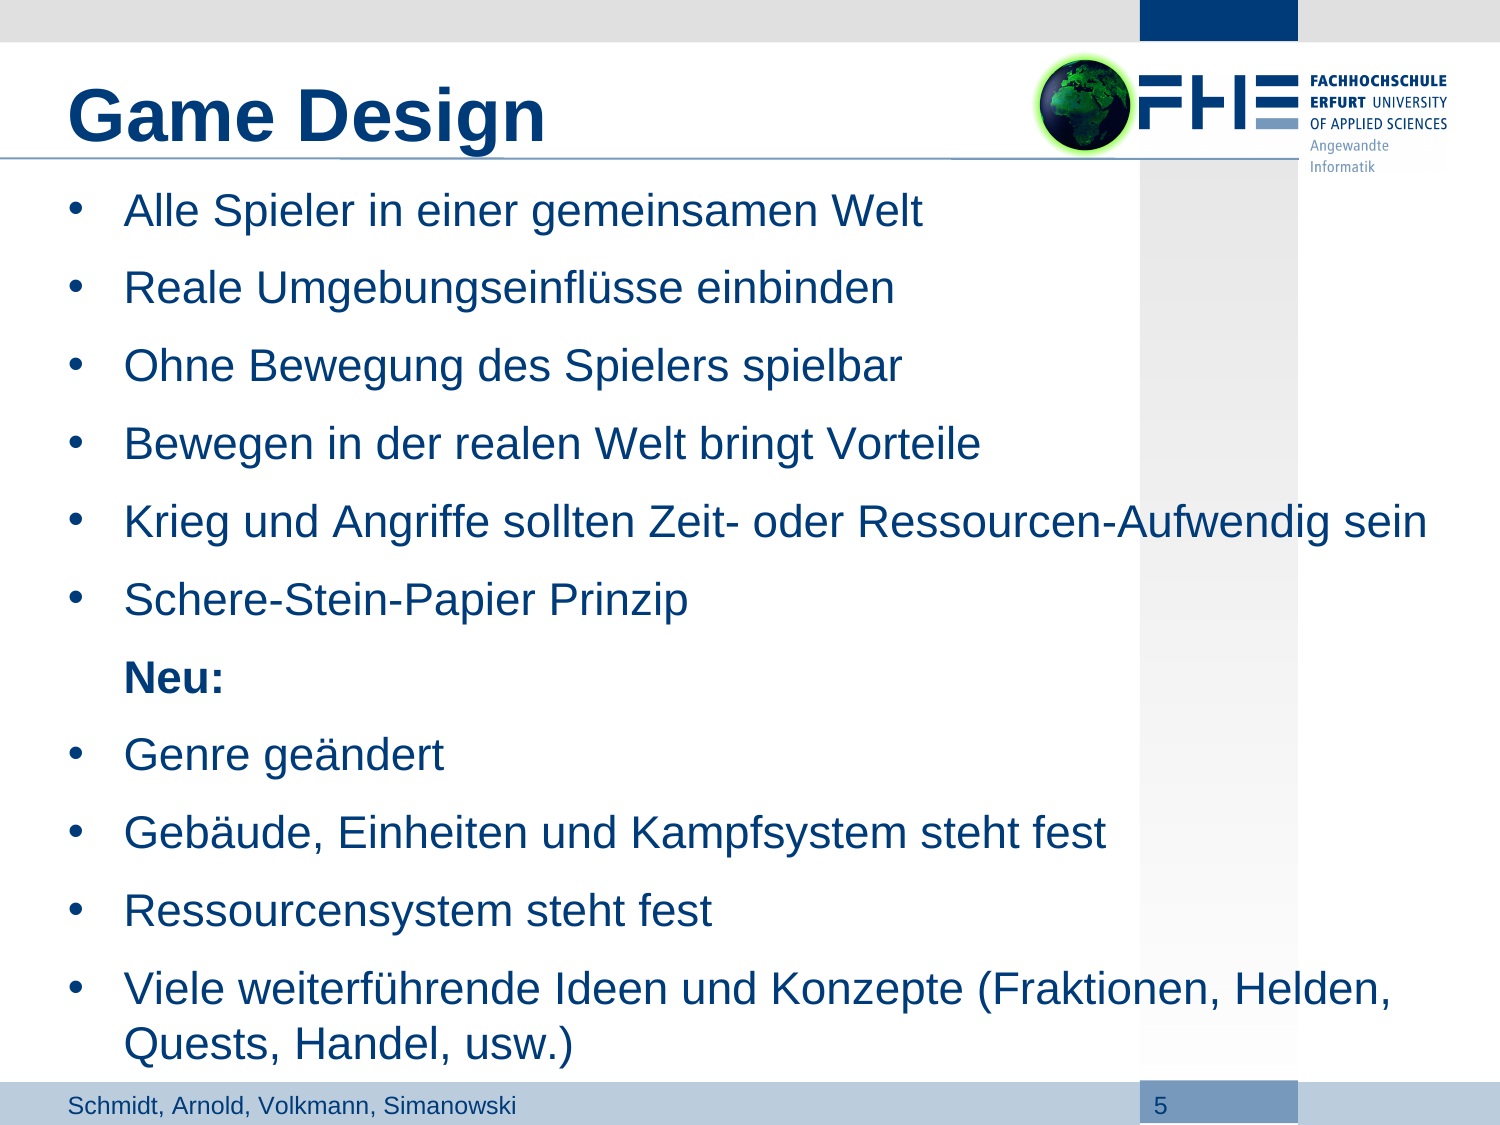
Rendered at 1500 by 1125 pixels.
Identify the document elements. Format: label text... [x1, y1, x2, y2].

picture [1030, 75, 1447, 172]
picture [1030, 50, 1140, 58]
list Alle Spieler in einer gemeinsamen Welt Reale Umgebungseinflüsse einbinden Ohne Bewegung des Spielers spielbar Bewegen in der realen Welt bringt Vorteile Krieg und Angriffe sollten Zeit- oder Ressourcen-Aufwendig sein Schere-Stein-Papier Prinzip Neu: Genre geändert Gebäude, Einheiten und Kampfsystem steht fest Ressourcensystem steht fest Viele weiterführende Ideen und Konzepte (Fraktionen, Helden, Quests, Handel, usw.) [53, 172, 1500, 1083]
title Game Design [53, 58, 1140, 142]
